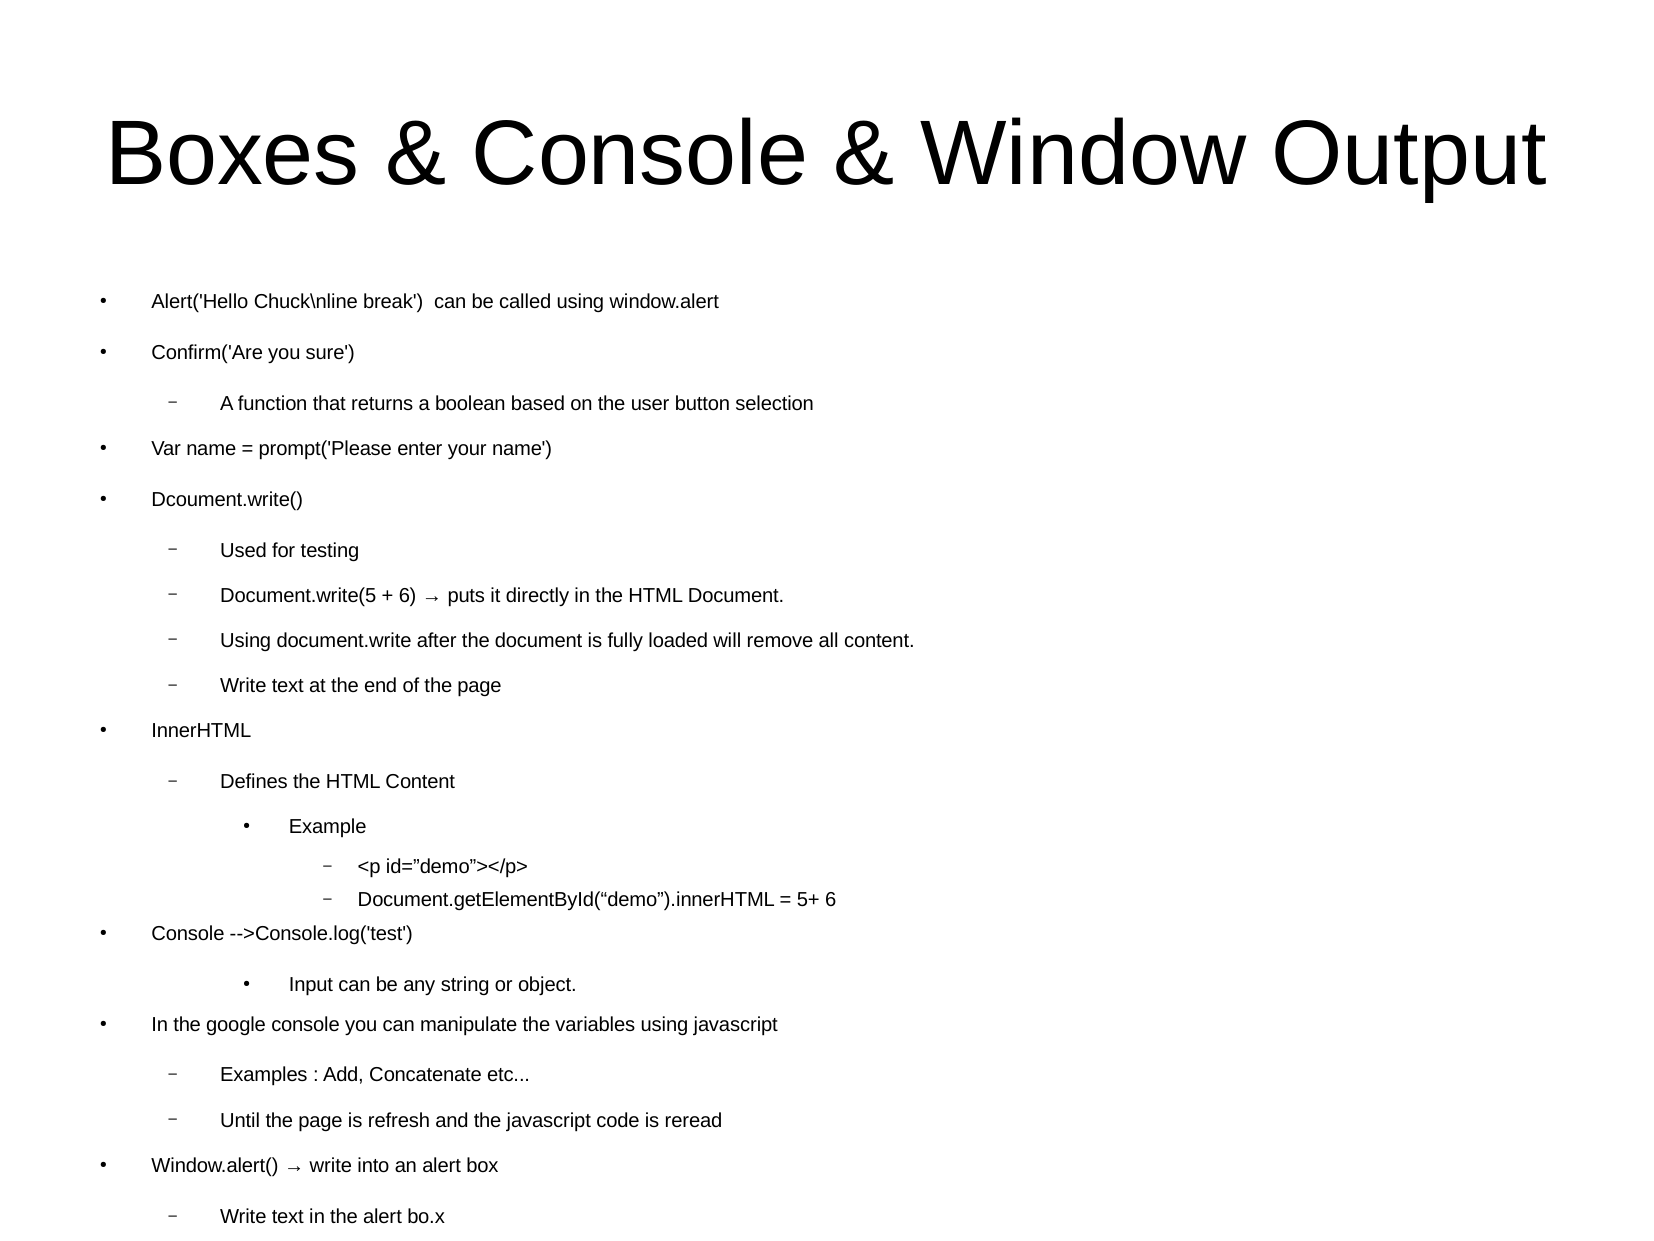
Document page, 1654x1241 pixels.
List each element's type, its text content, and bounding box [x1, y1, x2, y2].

list Alert('Hello Chuck\nline break') can be called using window.alert Confirm('Are you sure') A function that returns a boolean based on the user button selection Var name = prompt('Please enter your name') Dcoument.write() Used for testing Document.write(5 + 6) → puts it directly in the HTML Document. Using document.write after the document is fully loaded will remove all content. Write text at the end of the page InnerHTML Defines the HTML Content Example <p id=”demo”></p> Document.getElementById(“demo”).innerHTML = 5+ 6 Console -->Console.log('test') Input can be any string or object. In the google console you can manipulate the variables using javascript Examples : Add, Concatenate etc... Until the page is refresh and the javascript code is reread Window.alert() → write into an alert box Write text in the alert bo.x [82, 290, 1571, 1231]
title Boxes & Console & Window Output [82, 49, 1571, 257]
